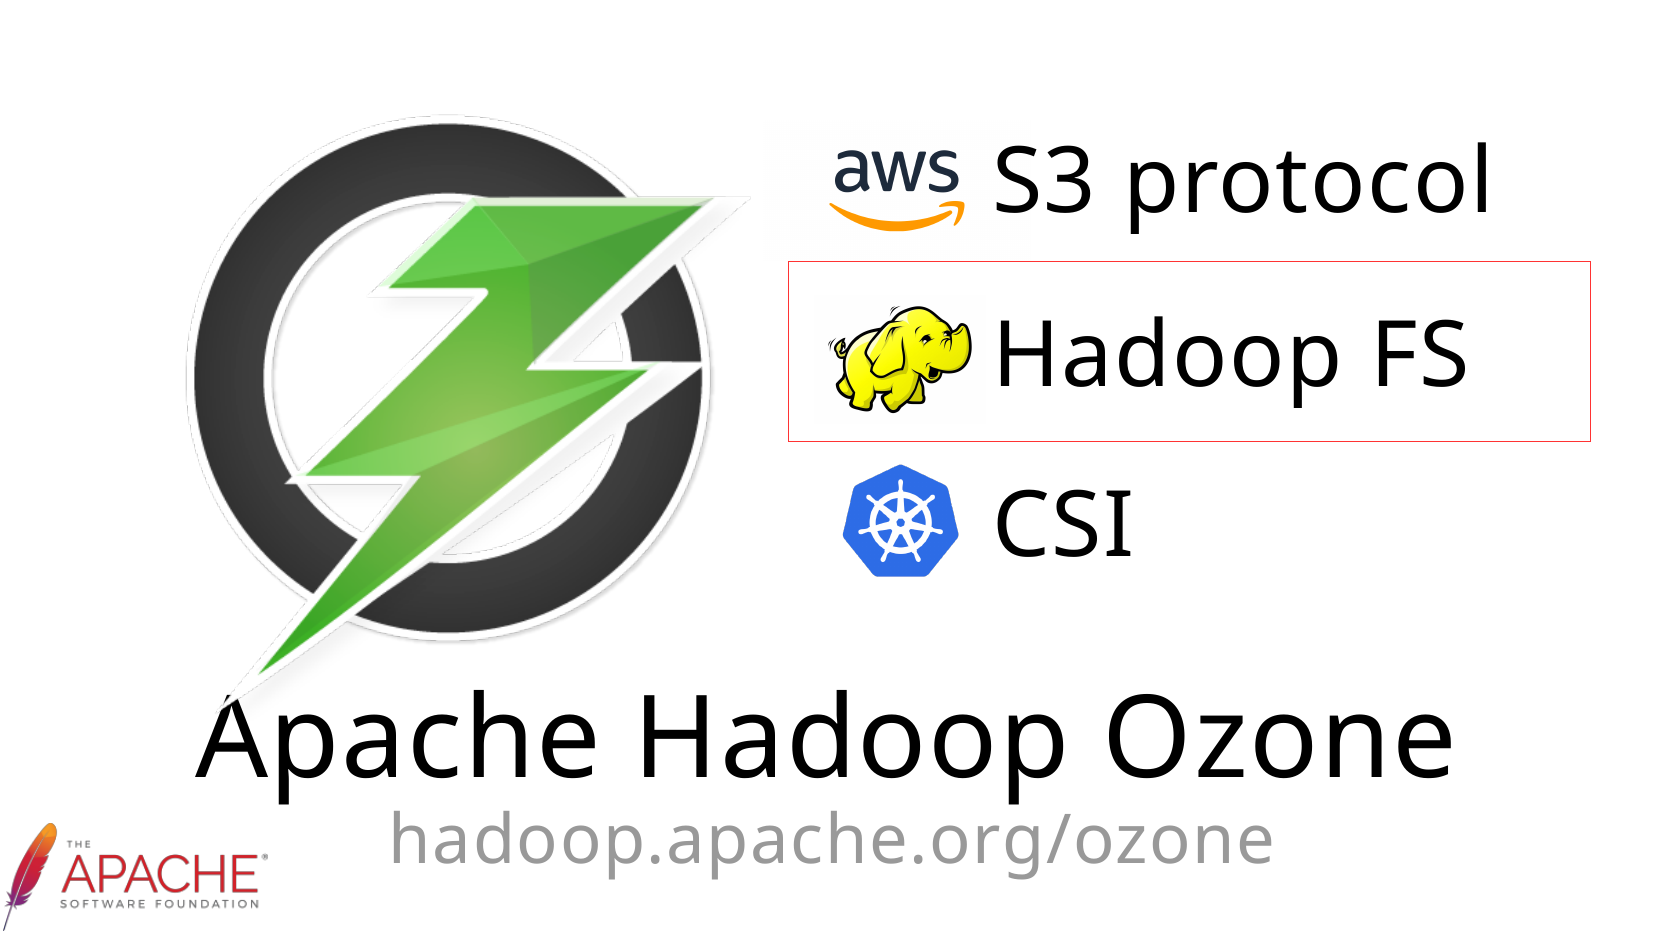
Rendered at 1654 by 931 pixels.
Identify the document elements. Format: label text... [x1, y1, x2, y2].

title Hadoop FS [992, 295, 1629, 407]
title S3 protocol [992, 120, 1629, 233]
title Apache Hadoop Ozone [127, 662, 1527, 803]
picture [3, 823, 268, 931]
picture [178, 104, 759, 721]
title hadoop.apache.org/ozone [254, 790, 1412, 884]
picture [839, 459, 962, 582]
picture [763, 120, 1031, 262]
title CSI [992, 465, 1629, 577]
text_box [788, 261, 1591, 442]
picture [814, 295, 986, 425]
